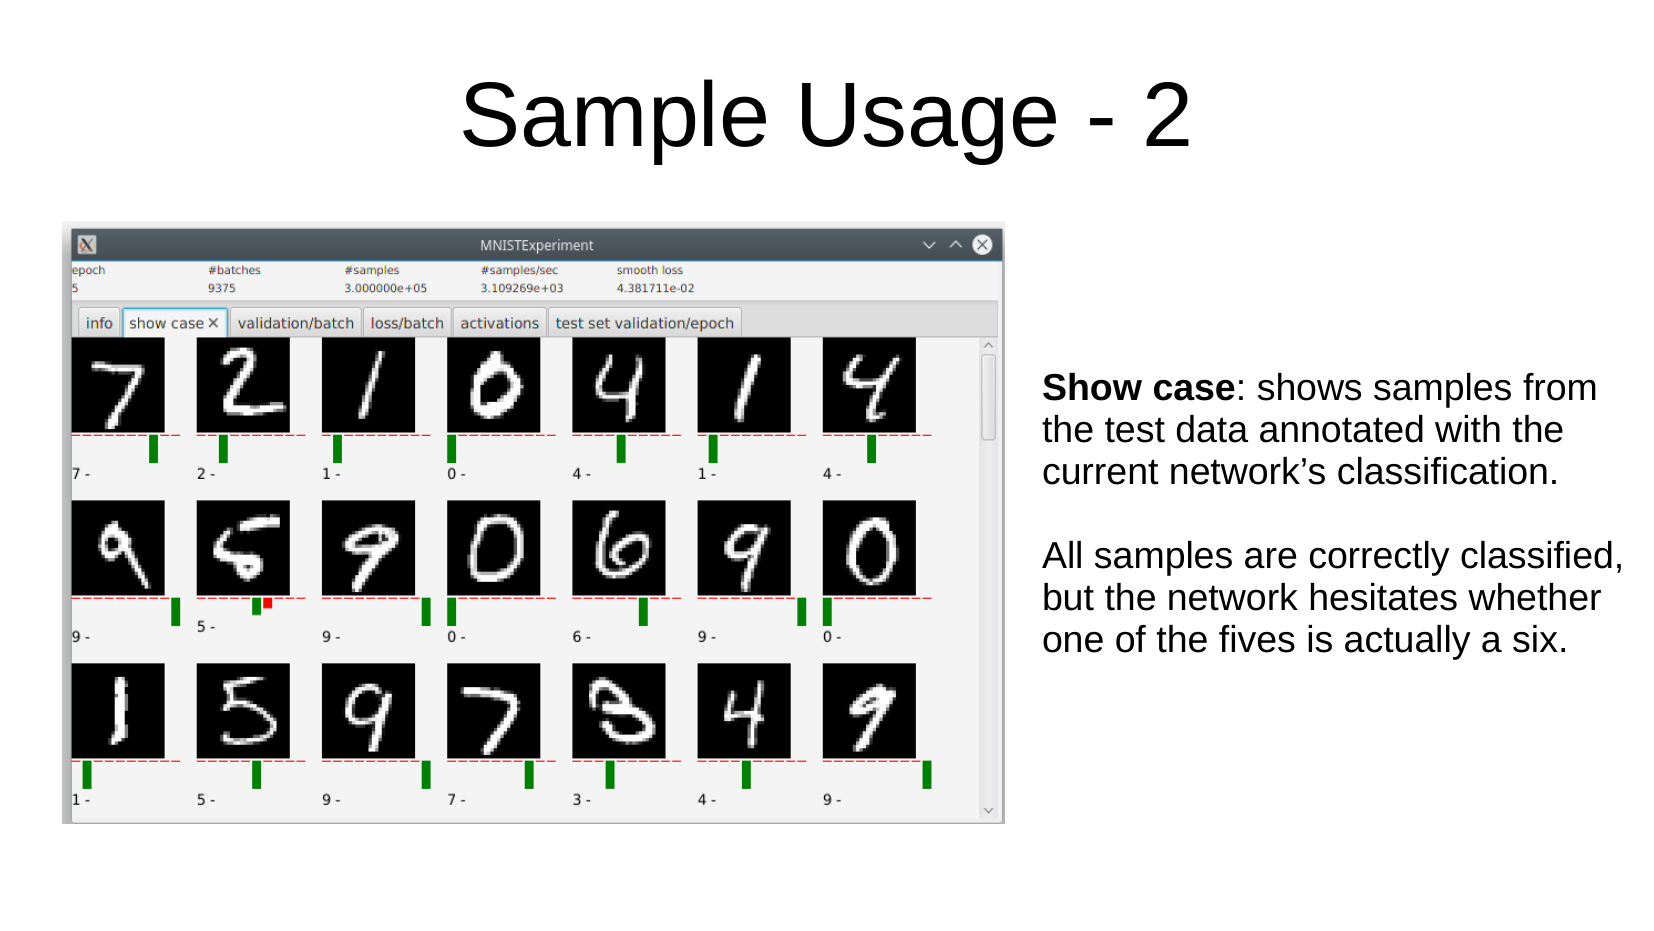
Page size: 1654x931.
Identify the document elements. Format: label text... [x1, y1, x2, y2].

text_box Show case: shows samples from the test data annotated with the current network’s classification. All samples are correctly classified, but the network hesitates whether one of the fives is actually a six. [1027, 359, 1640, 710]
title Sample Usage - 2 [82, 37, 1571, 193]
picture [61, 221, 1006, 824]
